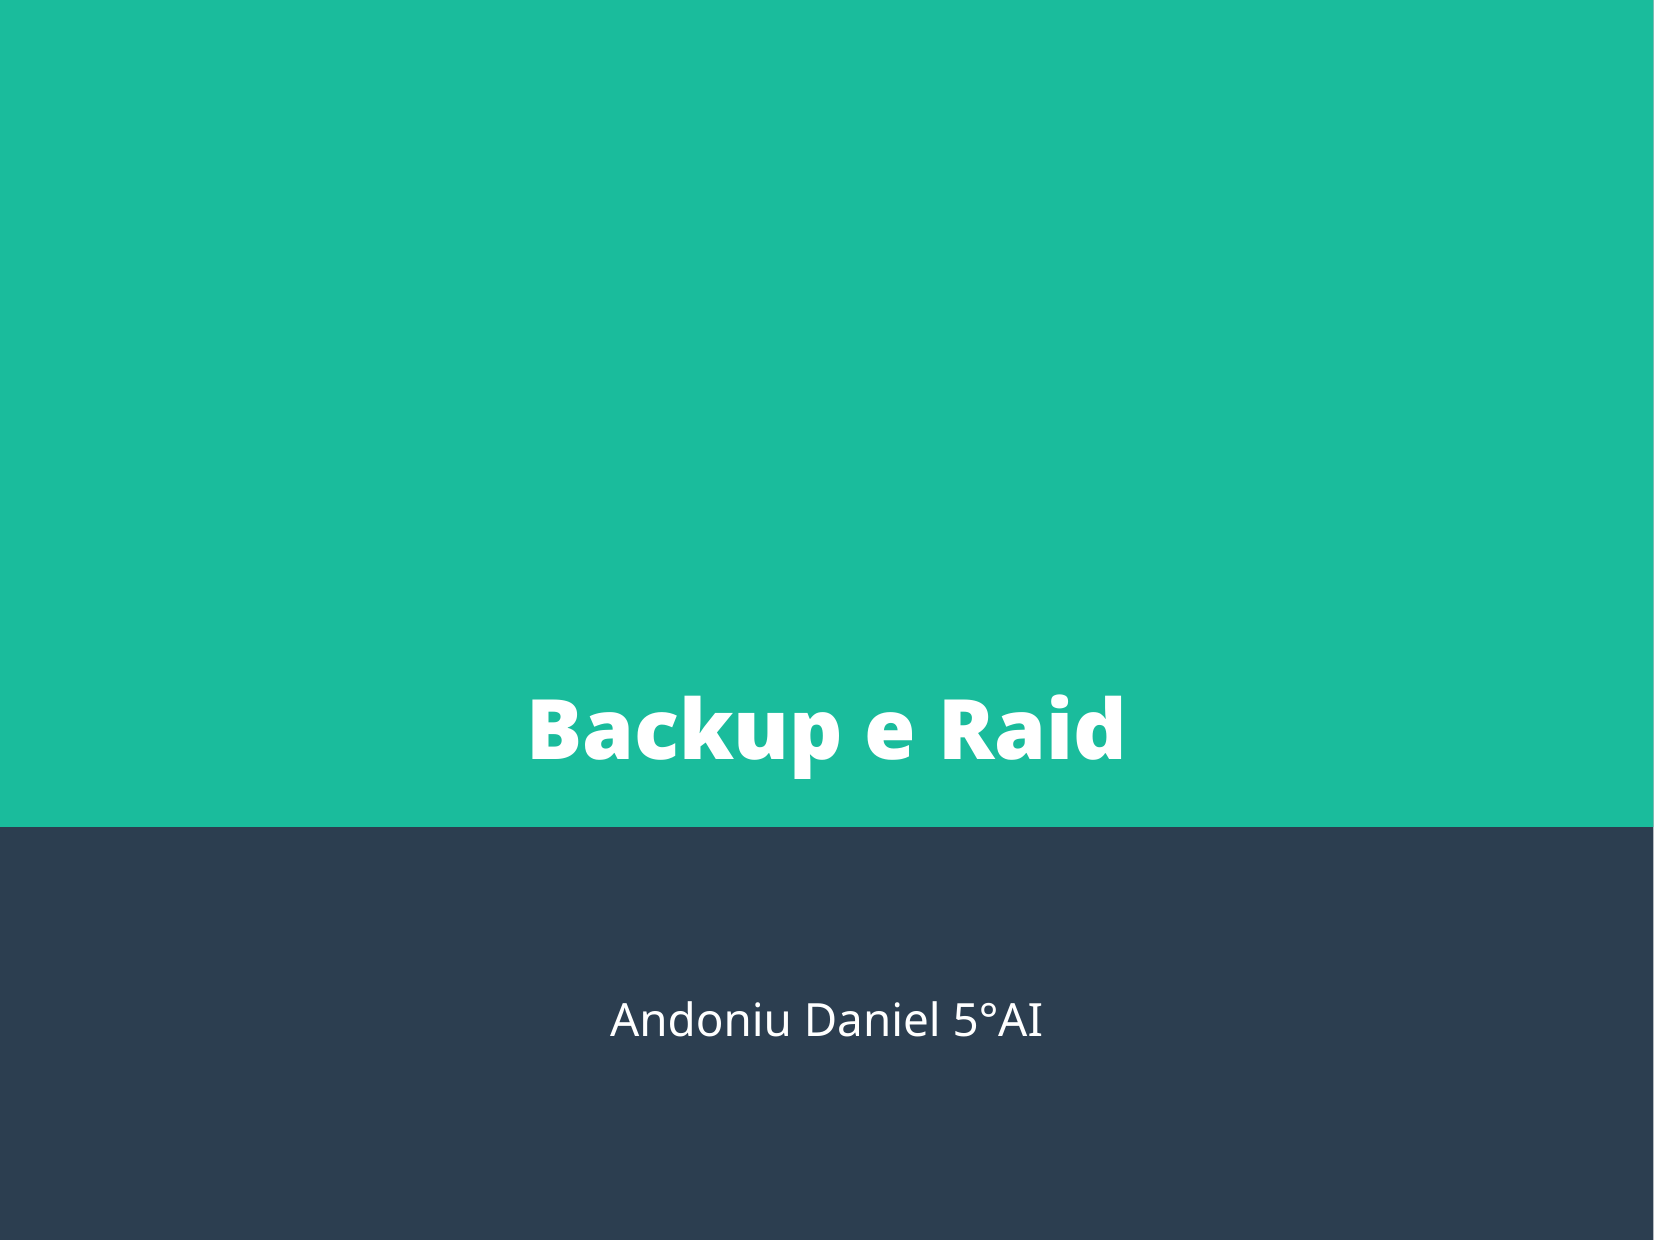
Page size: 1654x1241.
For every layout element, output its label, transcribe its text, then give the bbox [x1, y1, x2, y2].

subtitle Andoniu Daniel 5°AI [59, 856, 1595, 1182]
title Backup e Raid [59, 620, 1595, 778]
